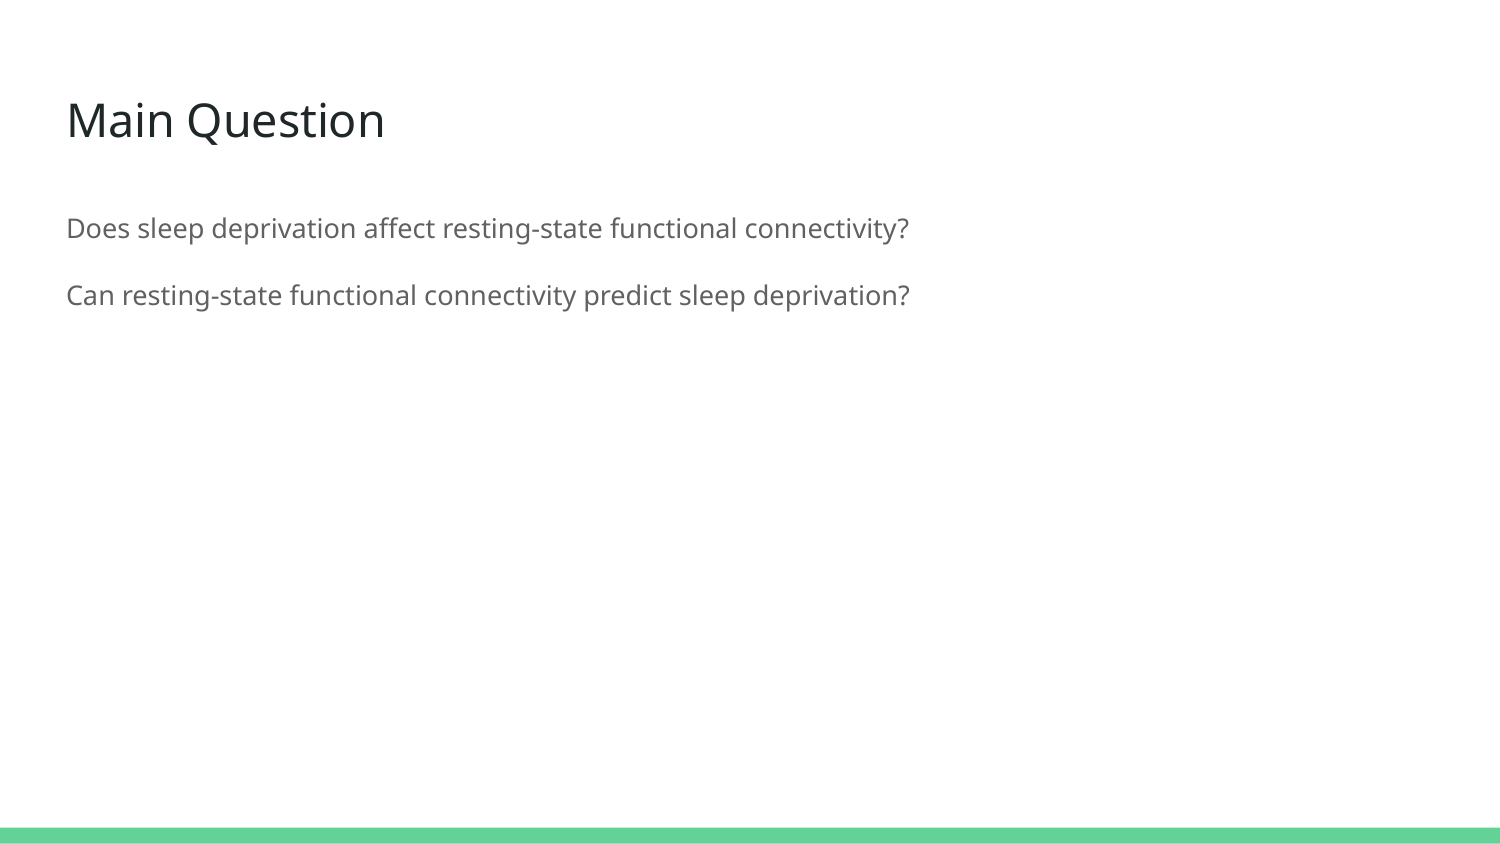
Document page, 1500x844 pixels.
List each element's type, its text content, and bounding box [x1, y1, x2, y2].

list Does sleep deprivation affect resting-state functional connectivity? Can resting-state functional connectivity predict sleep deprivation? [51, 189, 1449, 750]
title Main Question [51, 72, 1449, 167]
